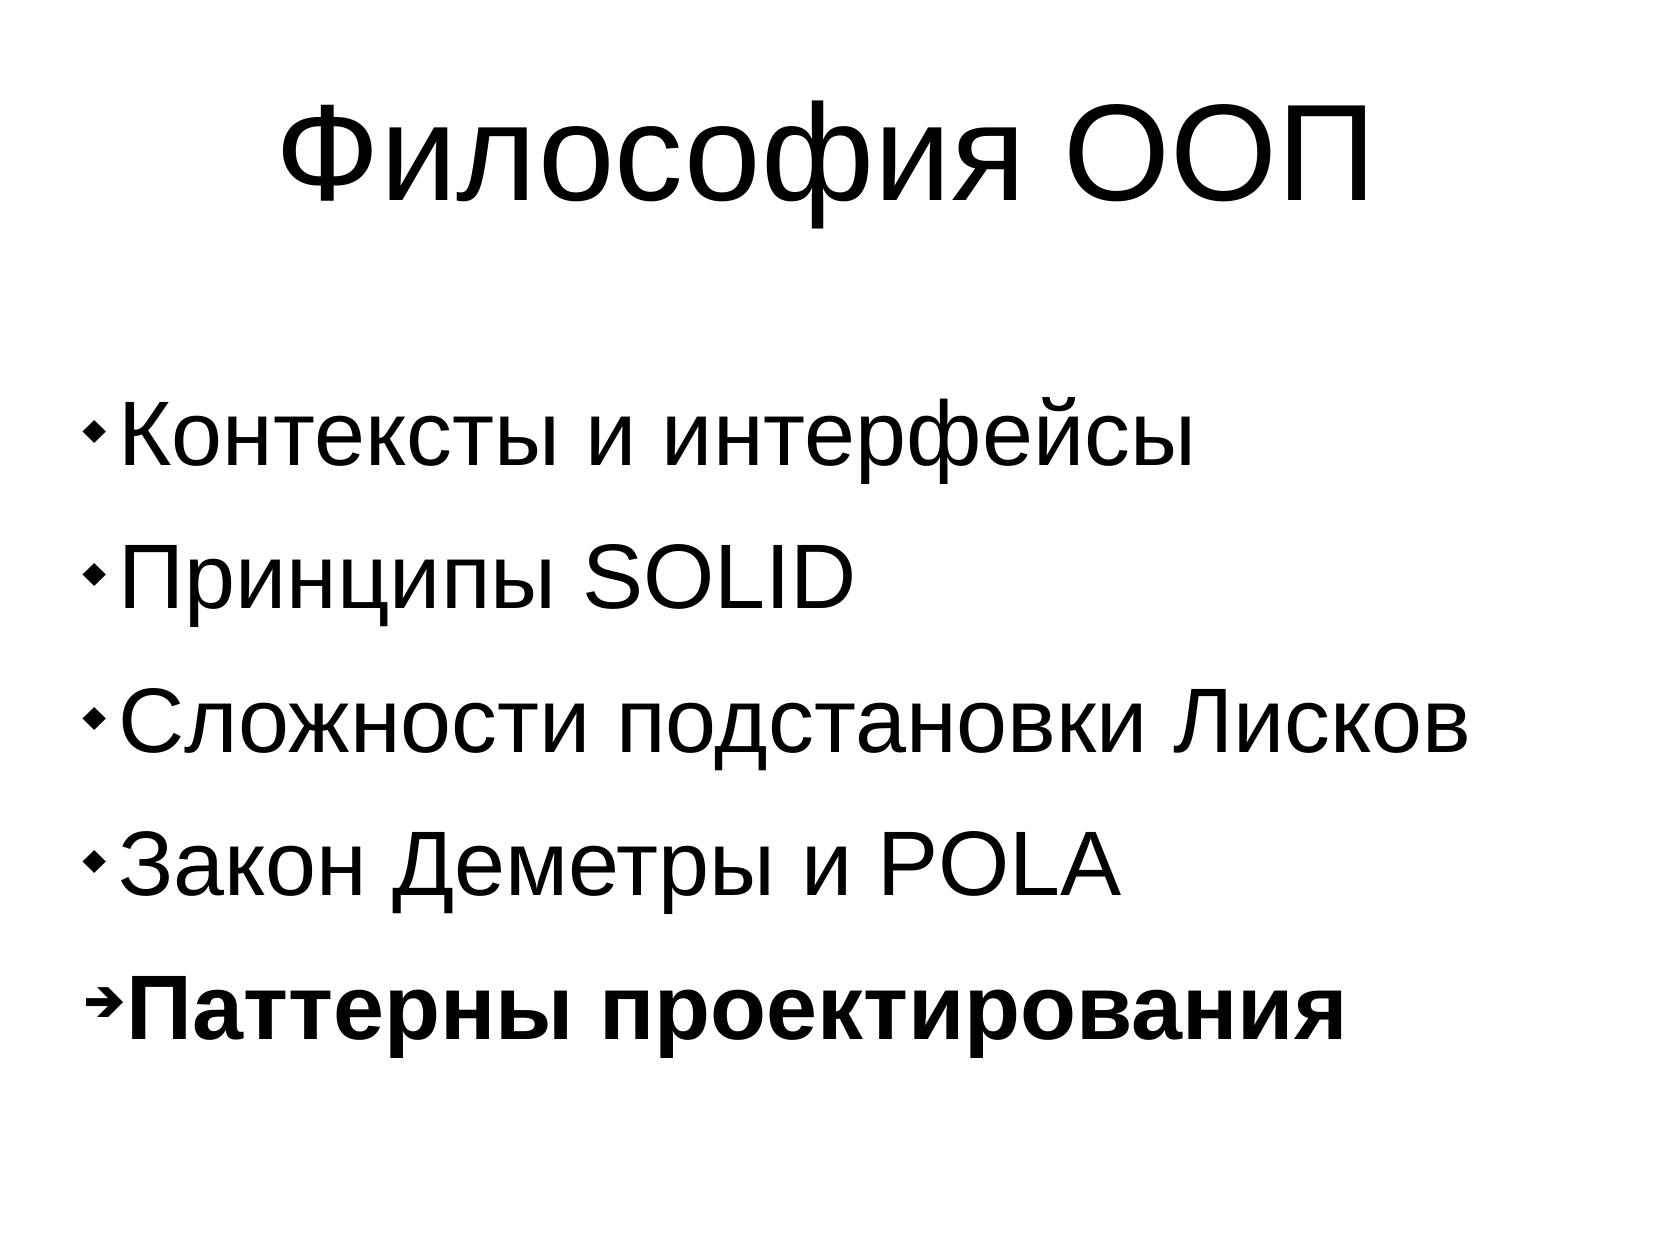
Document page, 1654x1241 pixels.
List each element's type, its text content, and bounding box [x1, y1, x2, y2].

subtitle Контексты и интерфейсы Принципы SOLID Сложности подстановки Лисков Закон Деметры и POLA Паттерны проектирования [82, 290, 1606, 1111]
title Философия ООП [82, 49, 1571, 257]
